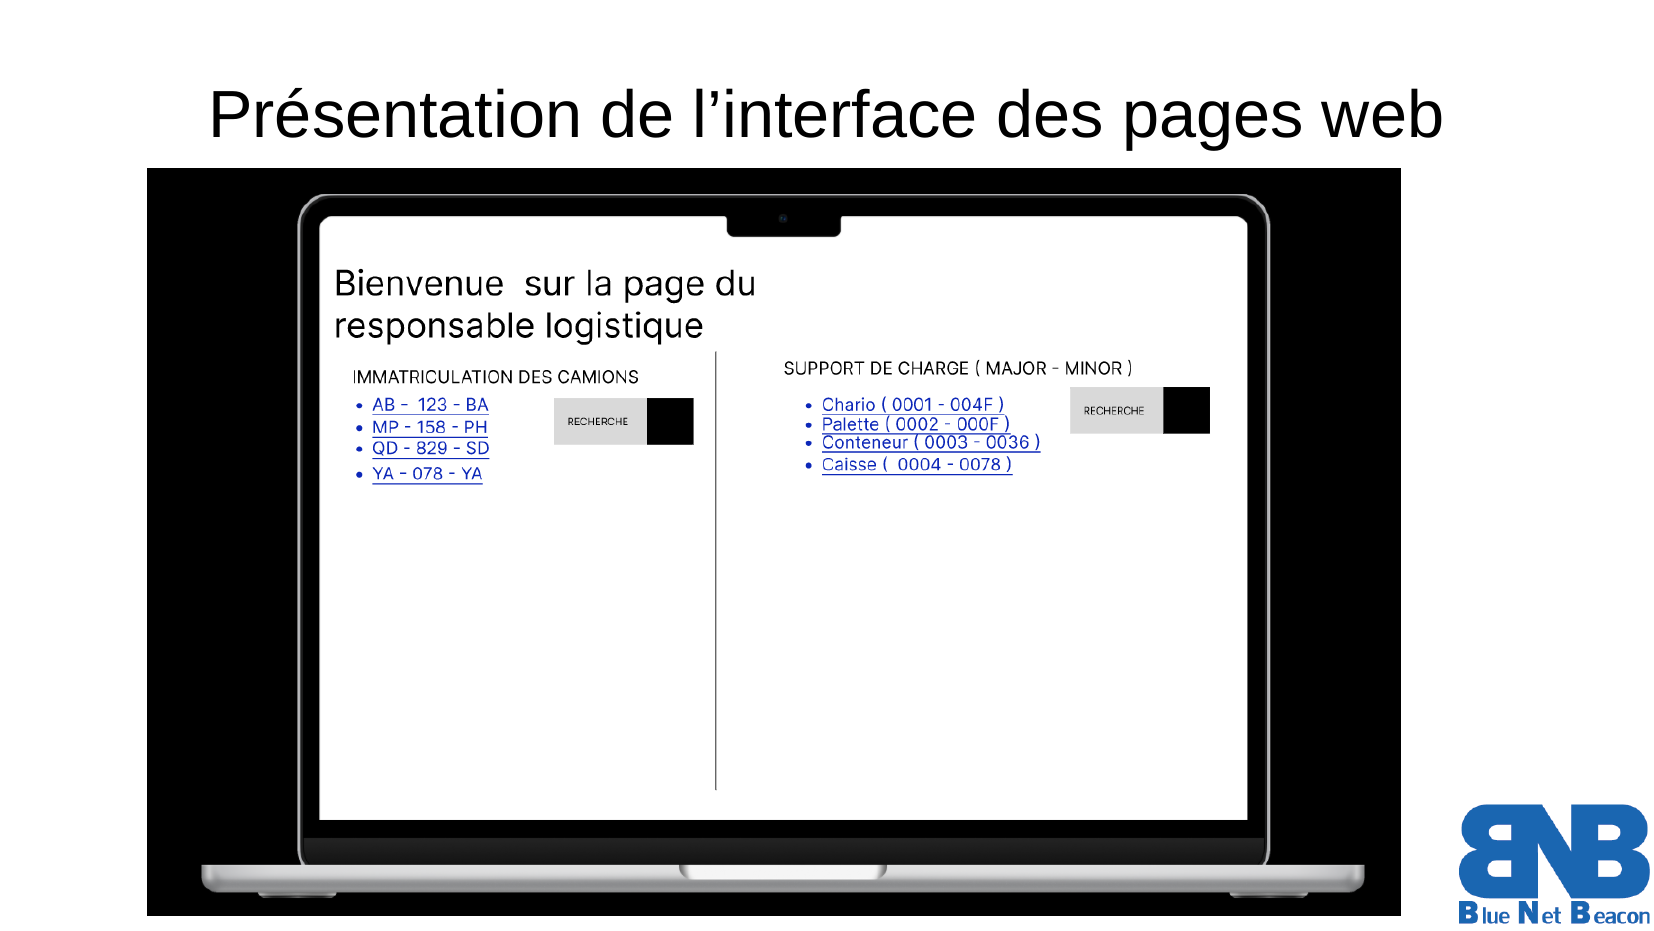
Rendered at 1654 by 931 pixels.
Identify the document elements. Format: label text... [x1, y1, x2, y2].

picture [1459, 797, 1650, 930]
title Présentation de l’interface des pages web [82, 37, 1571, 193]
picture [147, 168, 1401, 916]
